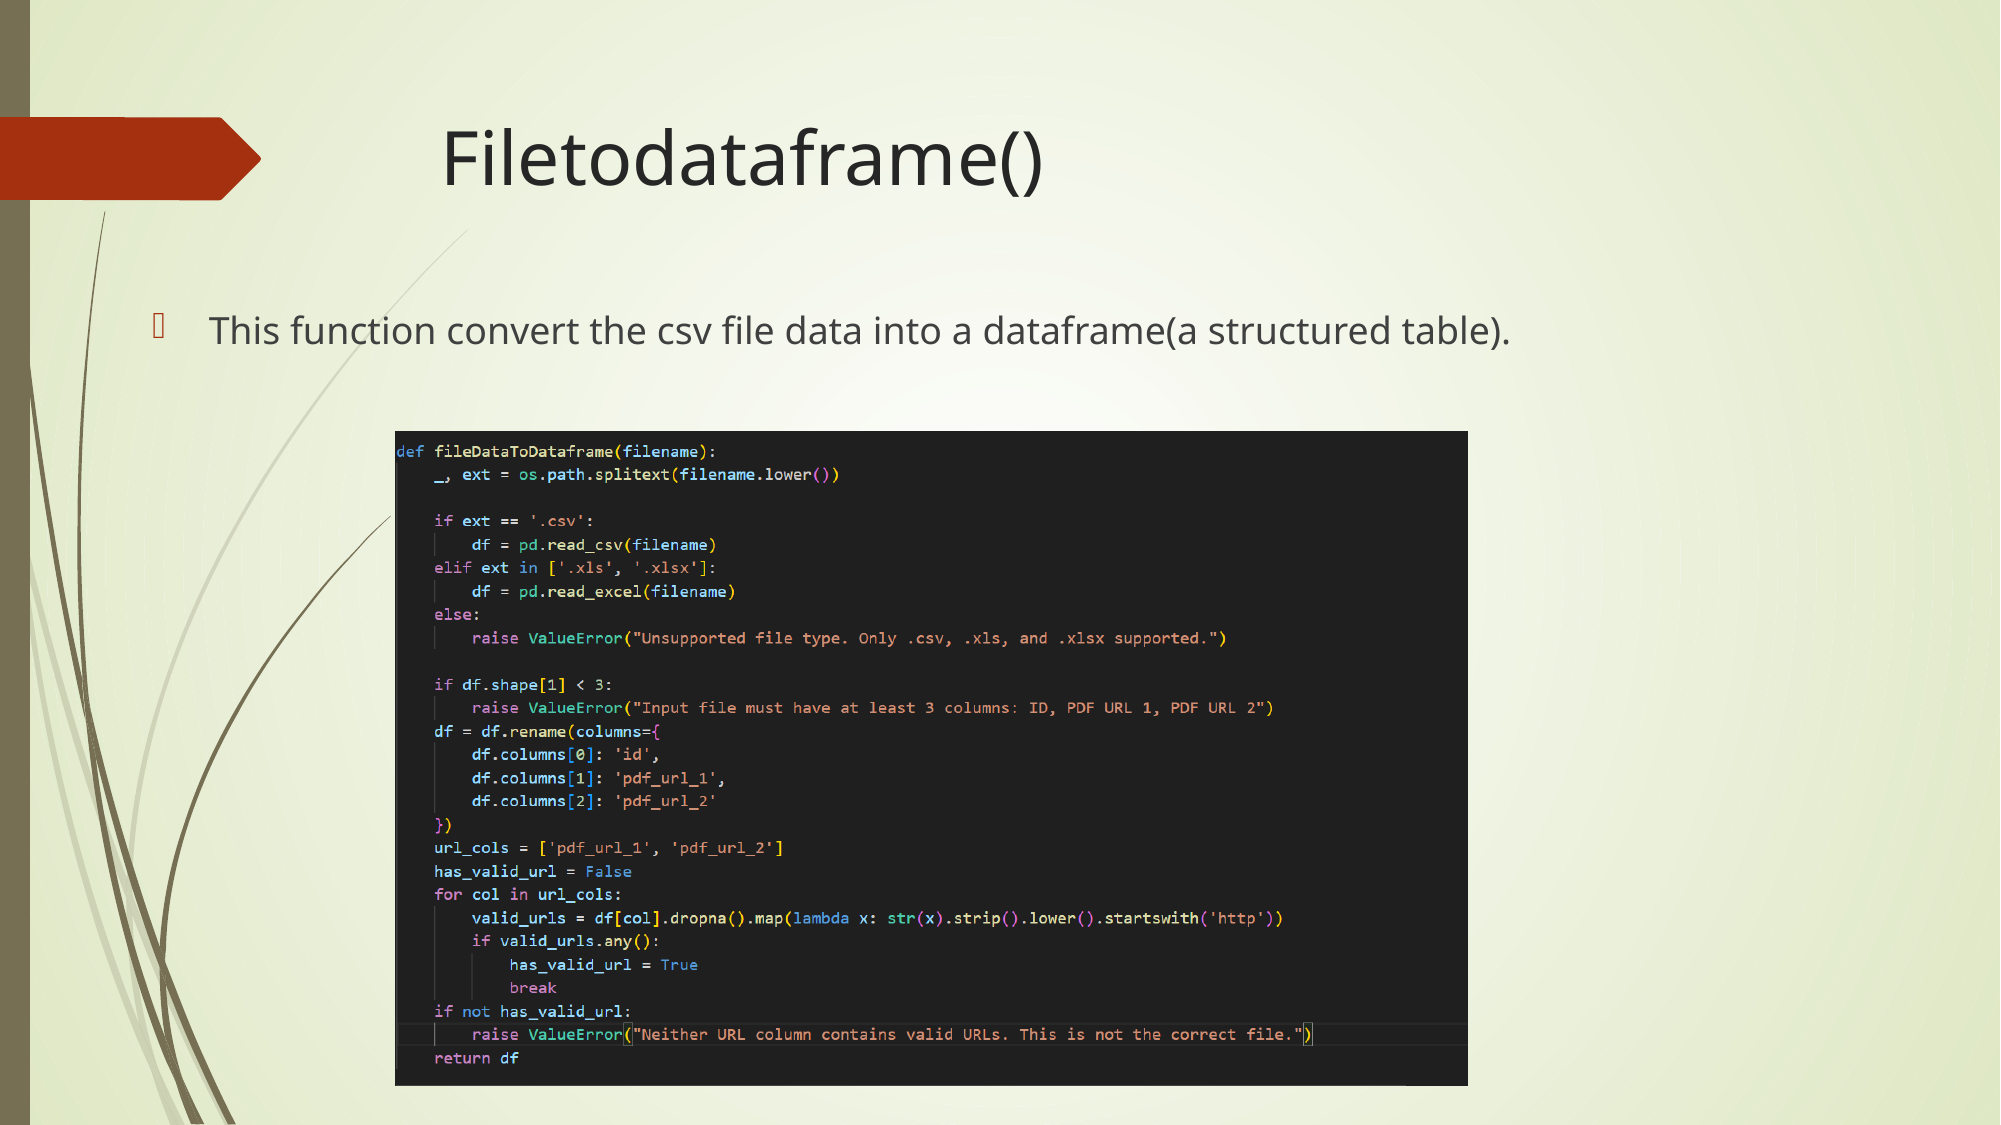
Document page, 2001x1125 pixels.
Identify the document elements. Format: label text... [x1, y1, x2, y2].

title Filetodataframe() [425, 102, 1888, 299]
picture [395, 431, 1468, 1086]
list This function convert the csv file data into a dataframe(a structured table). [137, 299, 1911, 472]
